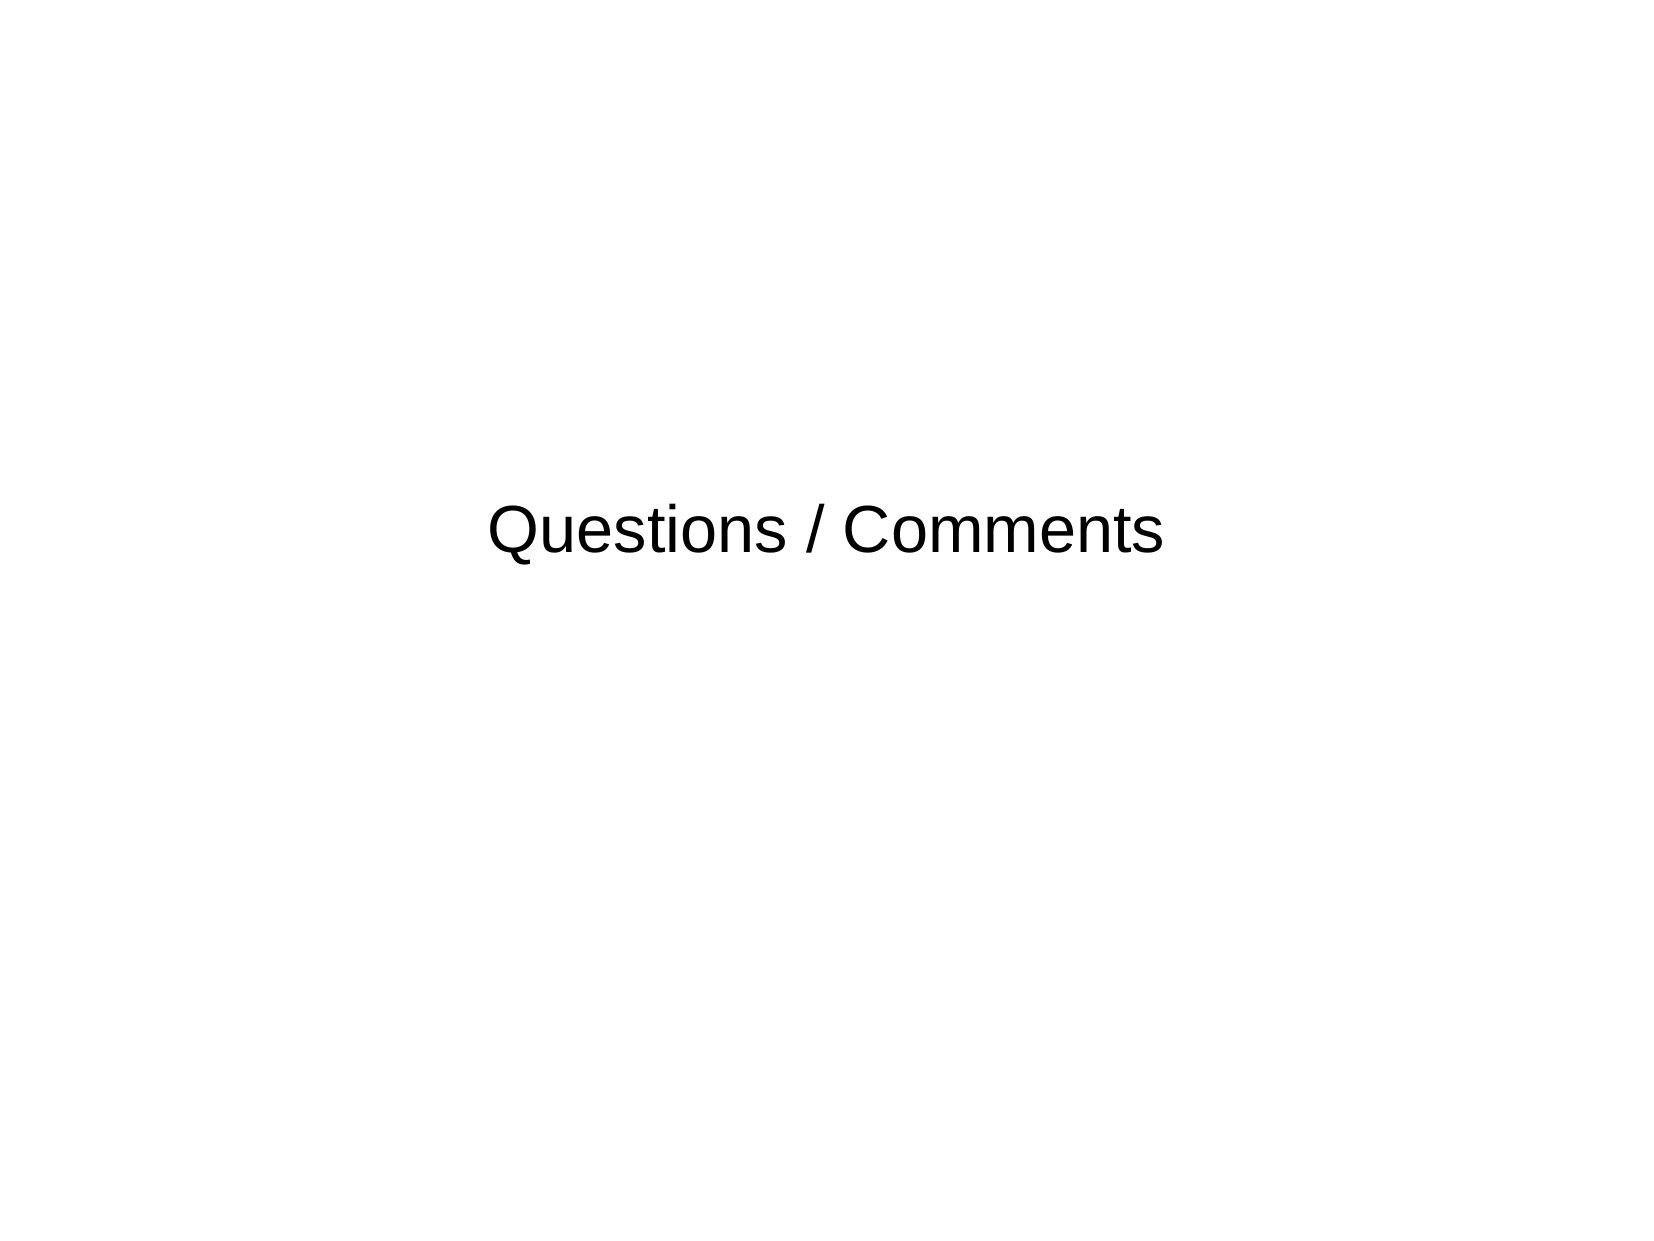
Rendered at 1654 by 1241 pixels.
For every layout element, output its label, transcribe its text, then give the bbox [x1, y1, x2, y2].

subtitle Questions / Comments [82, 49, 1571, 1010]
